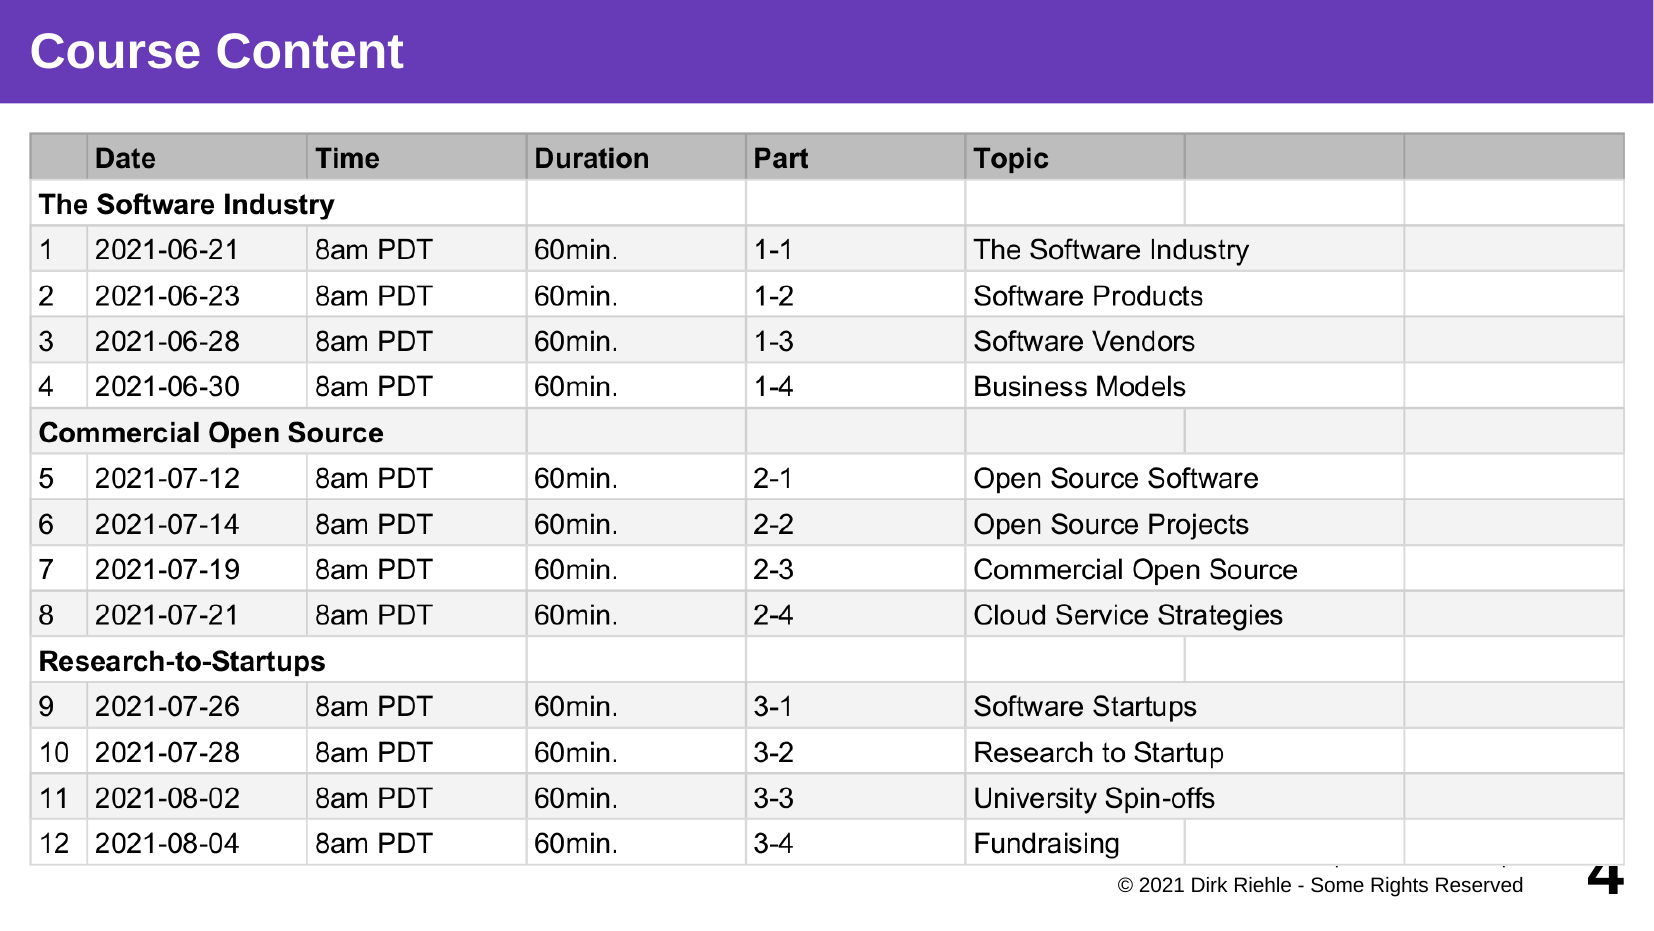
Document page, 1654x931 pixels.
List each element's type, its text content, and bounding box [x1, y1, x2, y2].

picture [29, 132, 1625, 866]
title Course Content [0, 0, 1654, 104]
